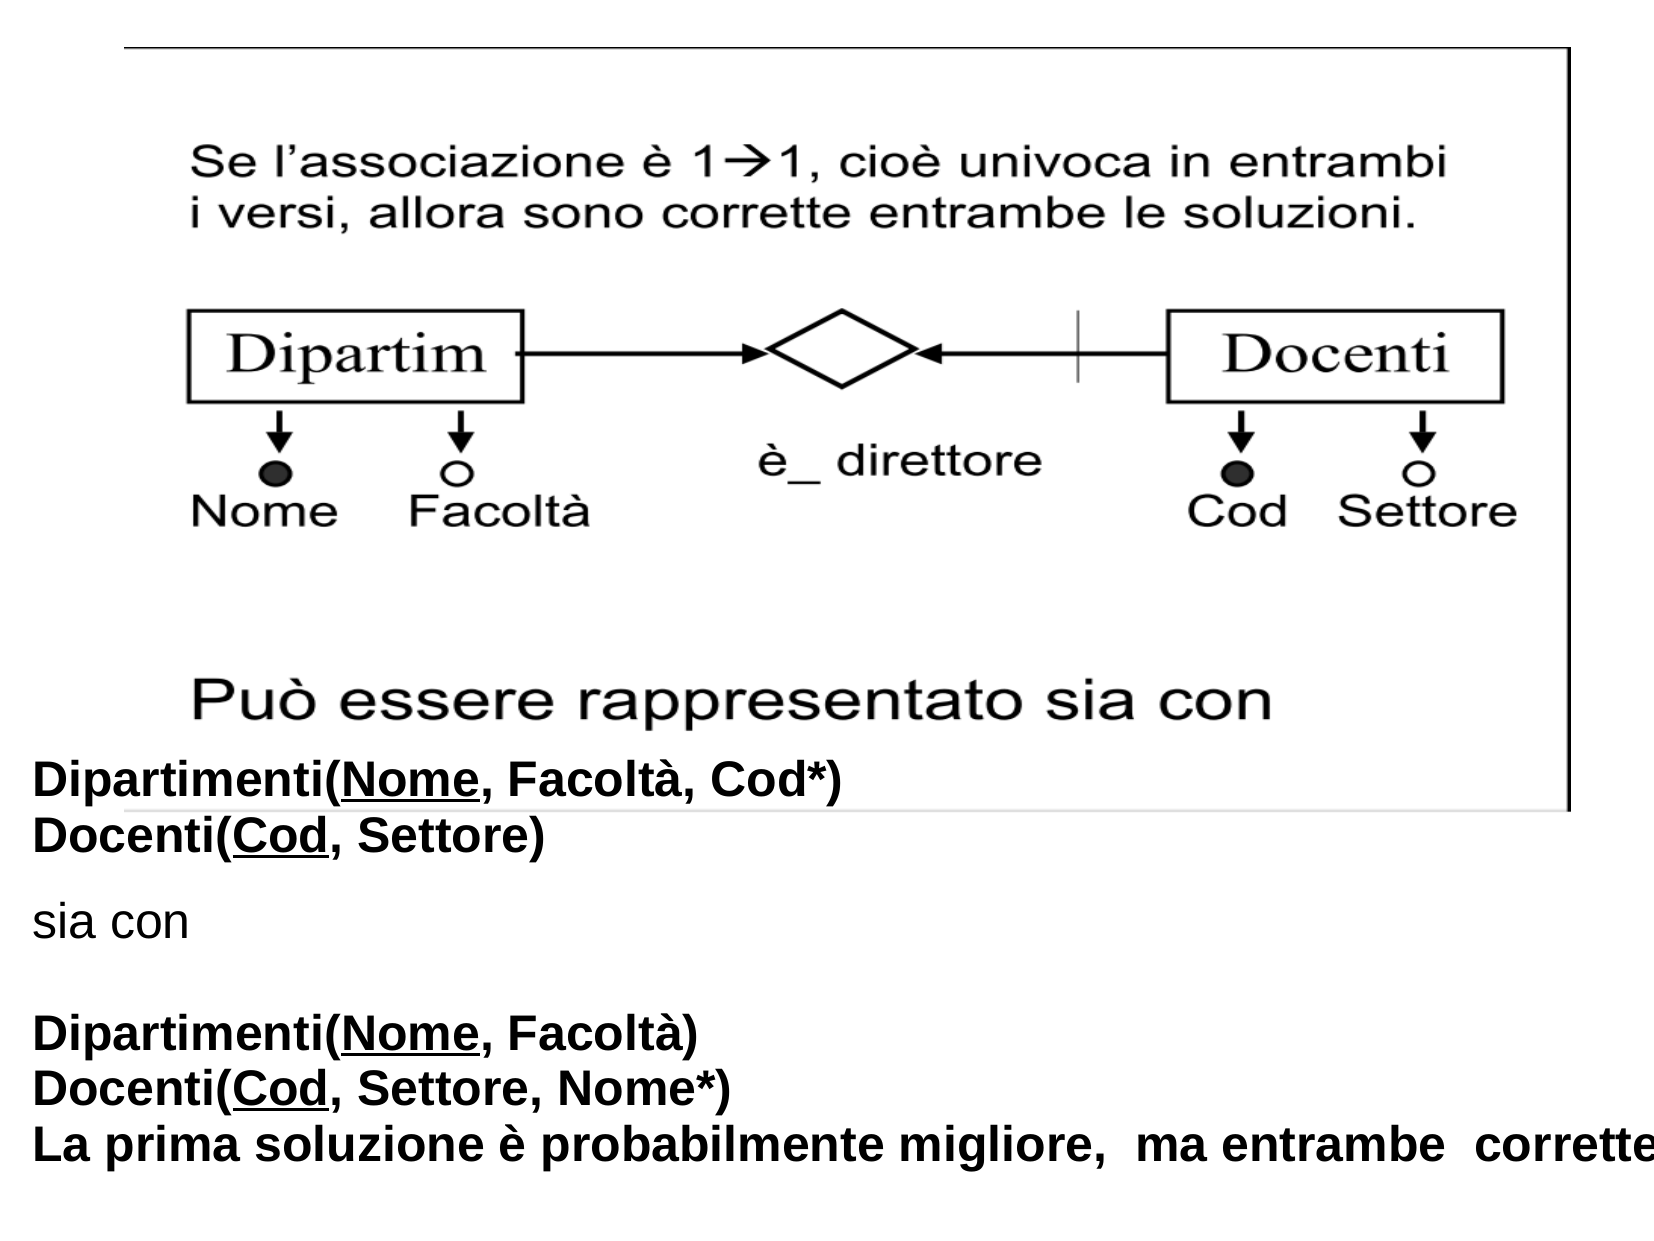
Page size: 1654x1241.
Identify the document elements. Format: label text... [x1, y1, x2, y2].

text_box Dipartimenti(Nome, Facoltà, Cod*) Docenti(Cod, Settore) [17, 744, 1418, 873]
picture [124, 47, 1571, 813]
text_box sia con Dipartimenti(Nome, Facoltà) Docenti(Cod, Settore, Nome*) La prima soluzione è probabilmente migliore, ma entrambe corrette [17, 885, 1654, 1185]
